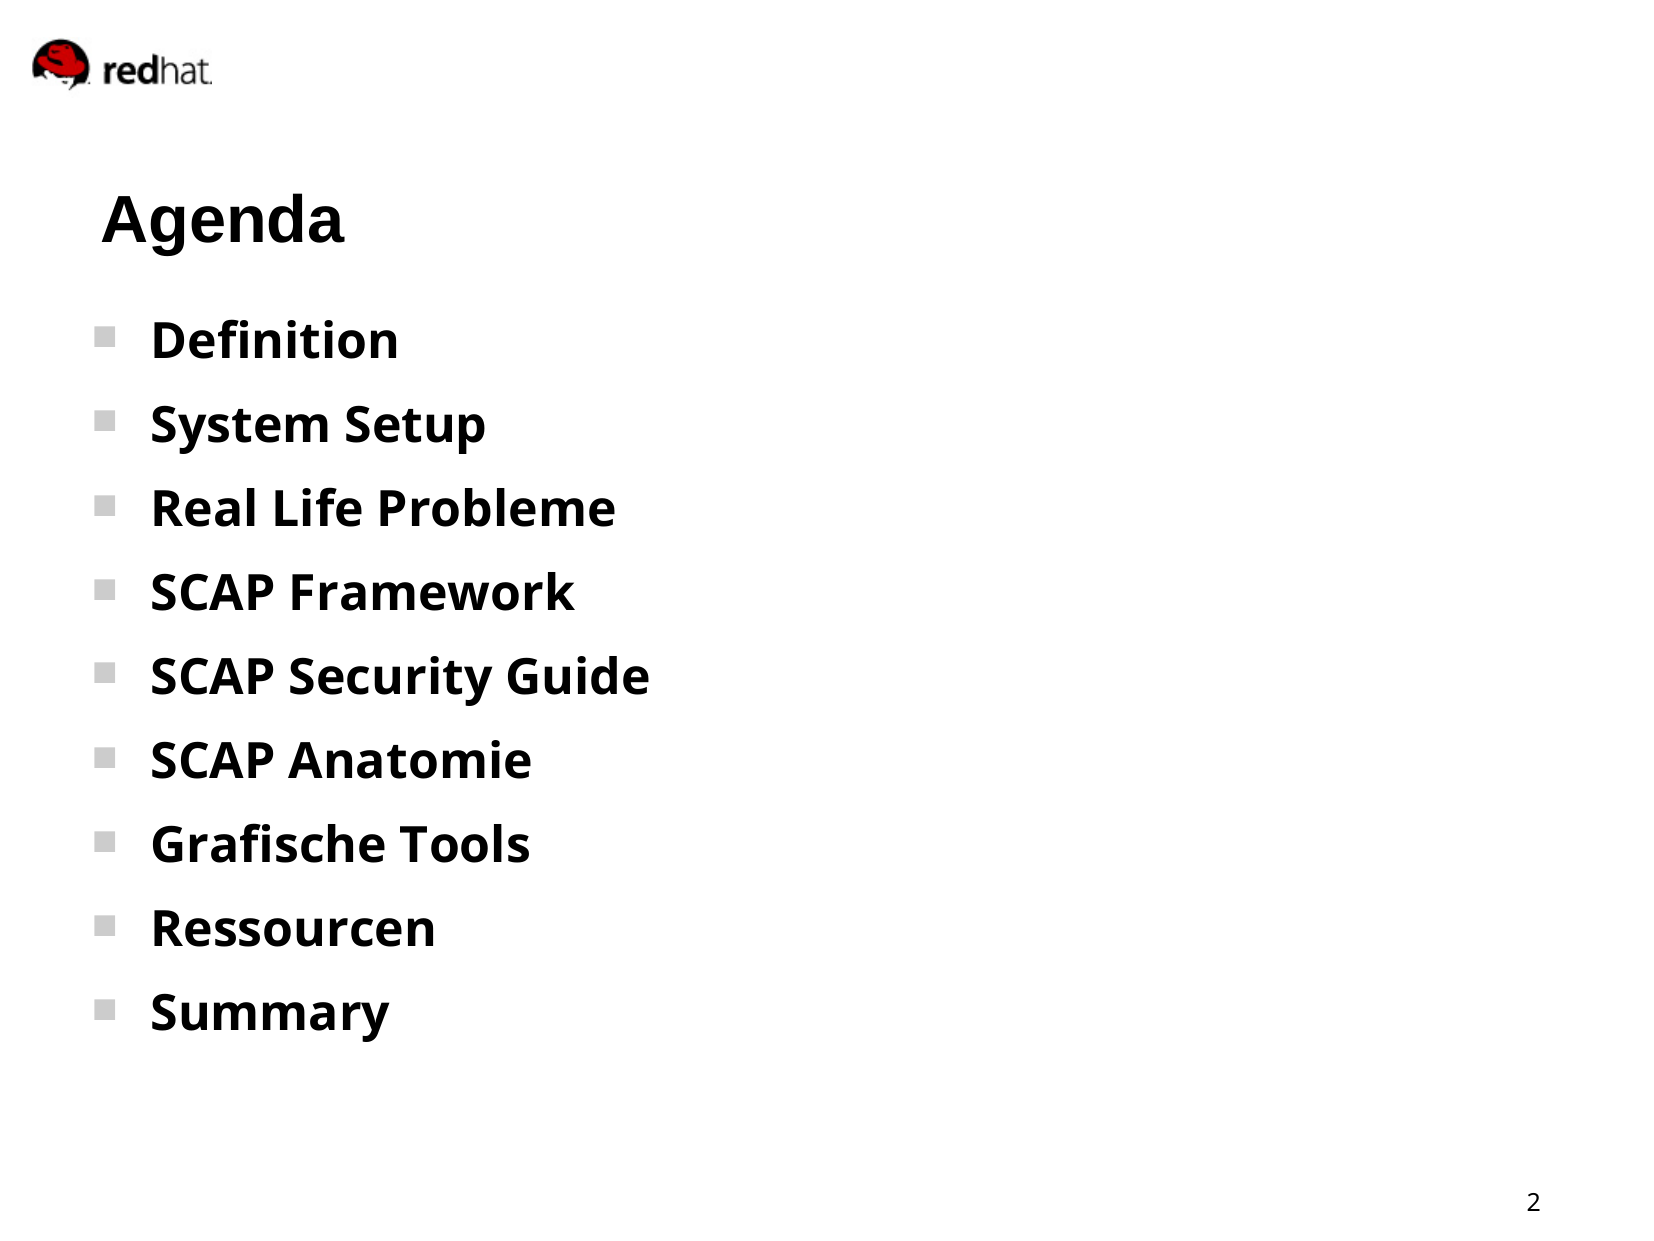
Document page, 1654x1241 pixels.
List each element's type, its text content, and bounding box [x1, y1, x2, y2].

list Definition System Setup Real Life Probleme SCAP Framework SCAP Security Guide SCAP Anatomie Grafische Tools Ressourcen Summary [94, 304, 1500, 1174]
picture [31, 37, 212, 98]
title Agenda [100, 164, 1506, 275]
